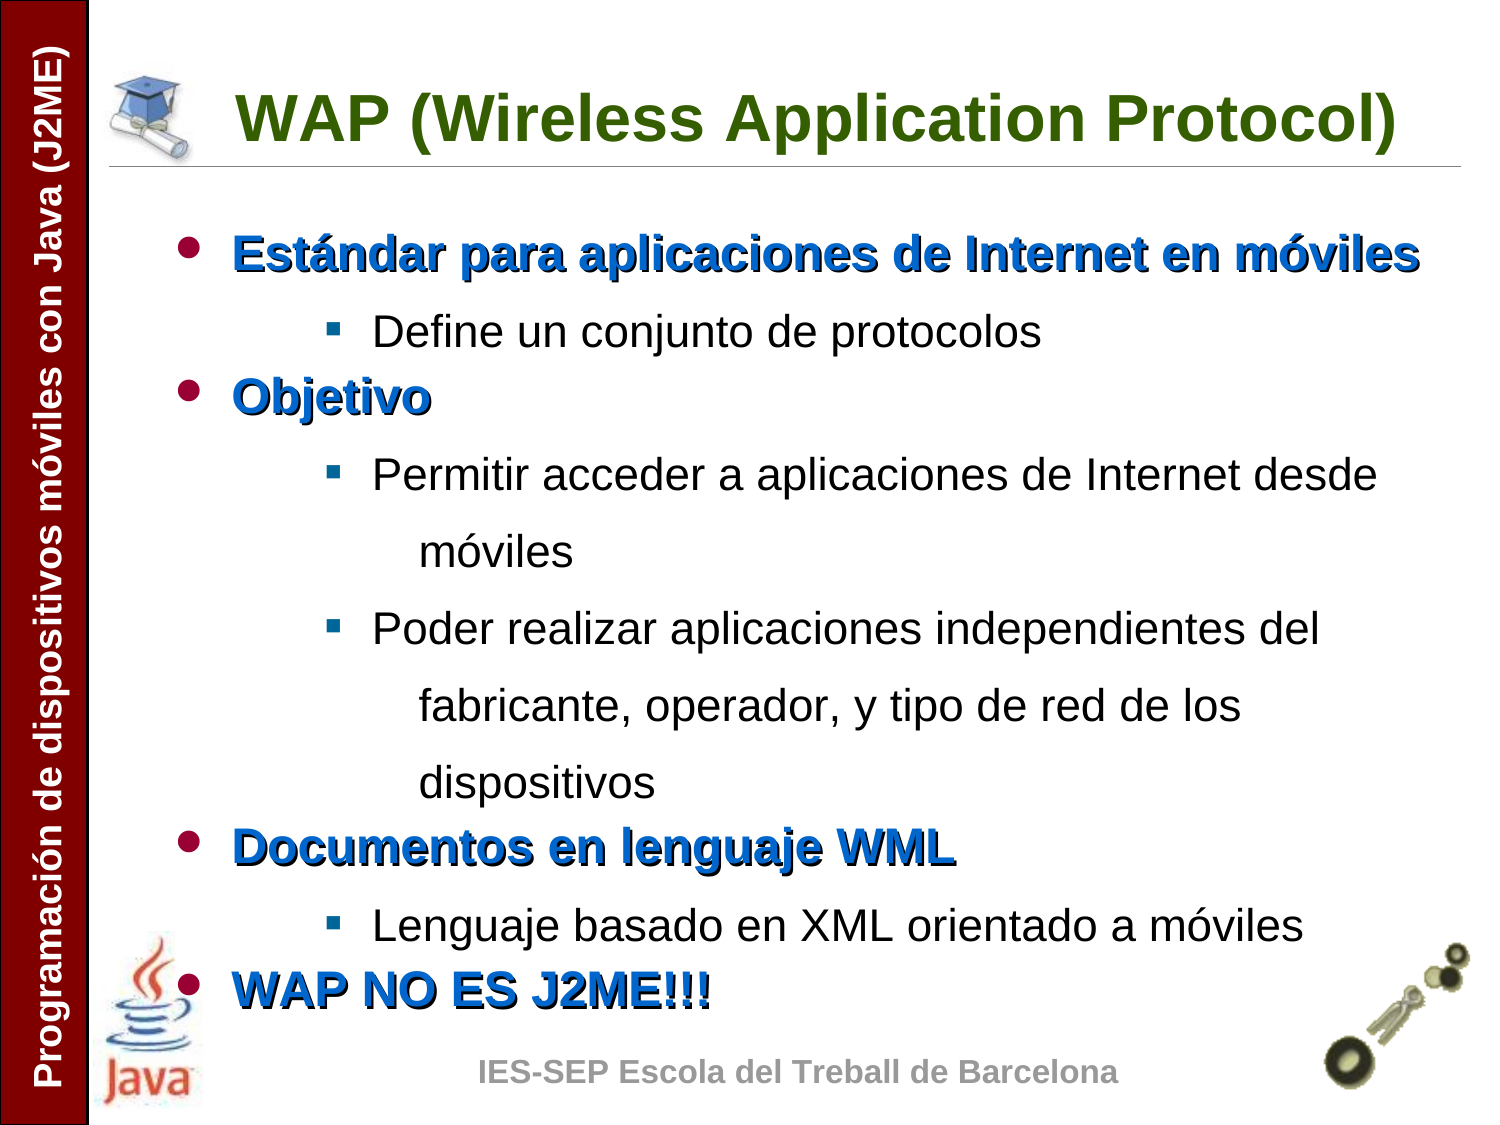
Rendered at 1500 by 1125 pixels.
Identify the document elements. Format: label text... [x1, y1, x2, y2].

picture [93, 61, 206, 174]
picture [1322, 939, 1471, 1094]
list Estándar para aplicaciones de Internet en móviles Define un conjunto de protocolos Objetivo Permitir acceder a aplicaciones de Internet desde móviles Poder realizar aplicaciones independientes del fabricante, operador, y tipo de red de los dispositivos Documentos en lenguaje WML Lenguaje basado en XML orientado a móviles WAP NO ES J2ME!!! [174, 224, 1451, 988]
picture [93, 931, 204, 1109]
title WAP (Wireless Application Protocol) [211, 75, 1424, 163]
